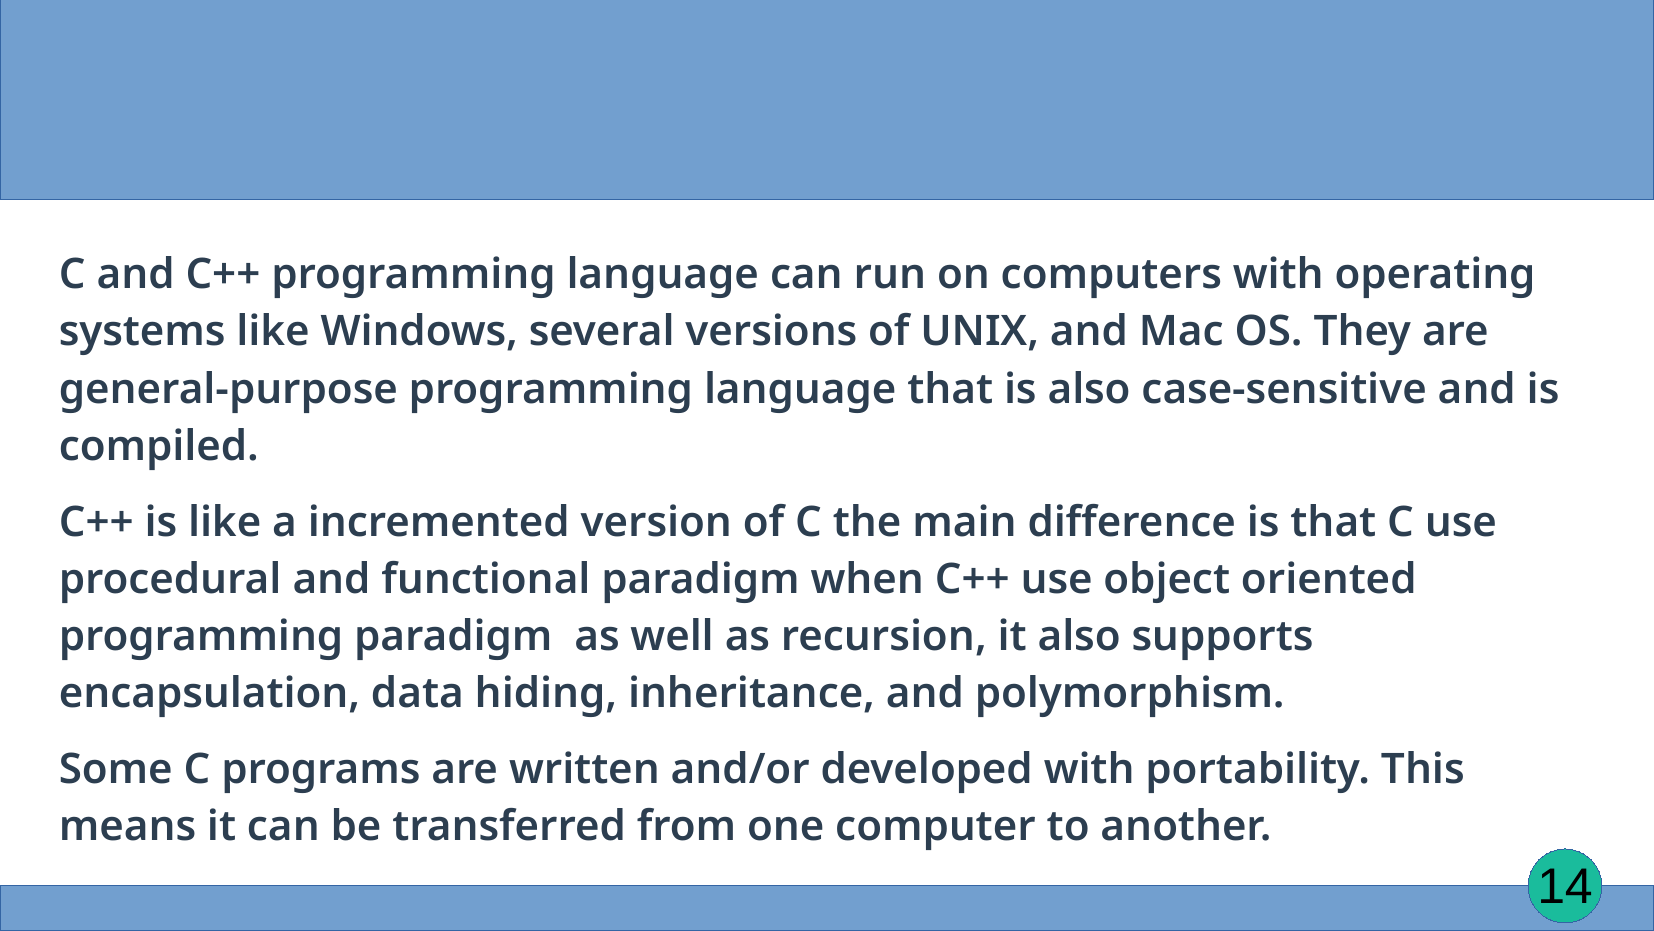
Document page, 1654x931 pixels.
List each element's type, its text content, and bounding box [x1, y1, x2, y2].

list C and C++ programming language can run on computers with operating systems like Windows, several versions of UNIX, and Mac OS. They are general-purpose programming language that is also case-sensitive and is compiled. C++ is like a incremented version of C the main difference is that C use procedural and functional paradigm when C++ use object oriented programming paradigm as well as recursion, it also supports encapsulation, data hiding, inheritance, and polymorphism. Some C programs are written and/or developed with portability. This means it can be transferred from one computer to another. [59, 243, 1595, 864]
